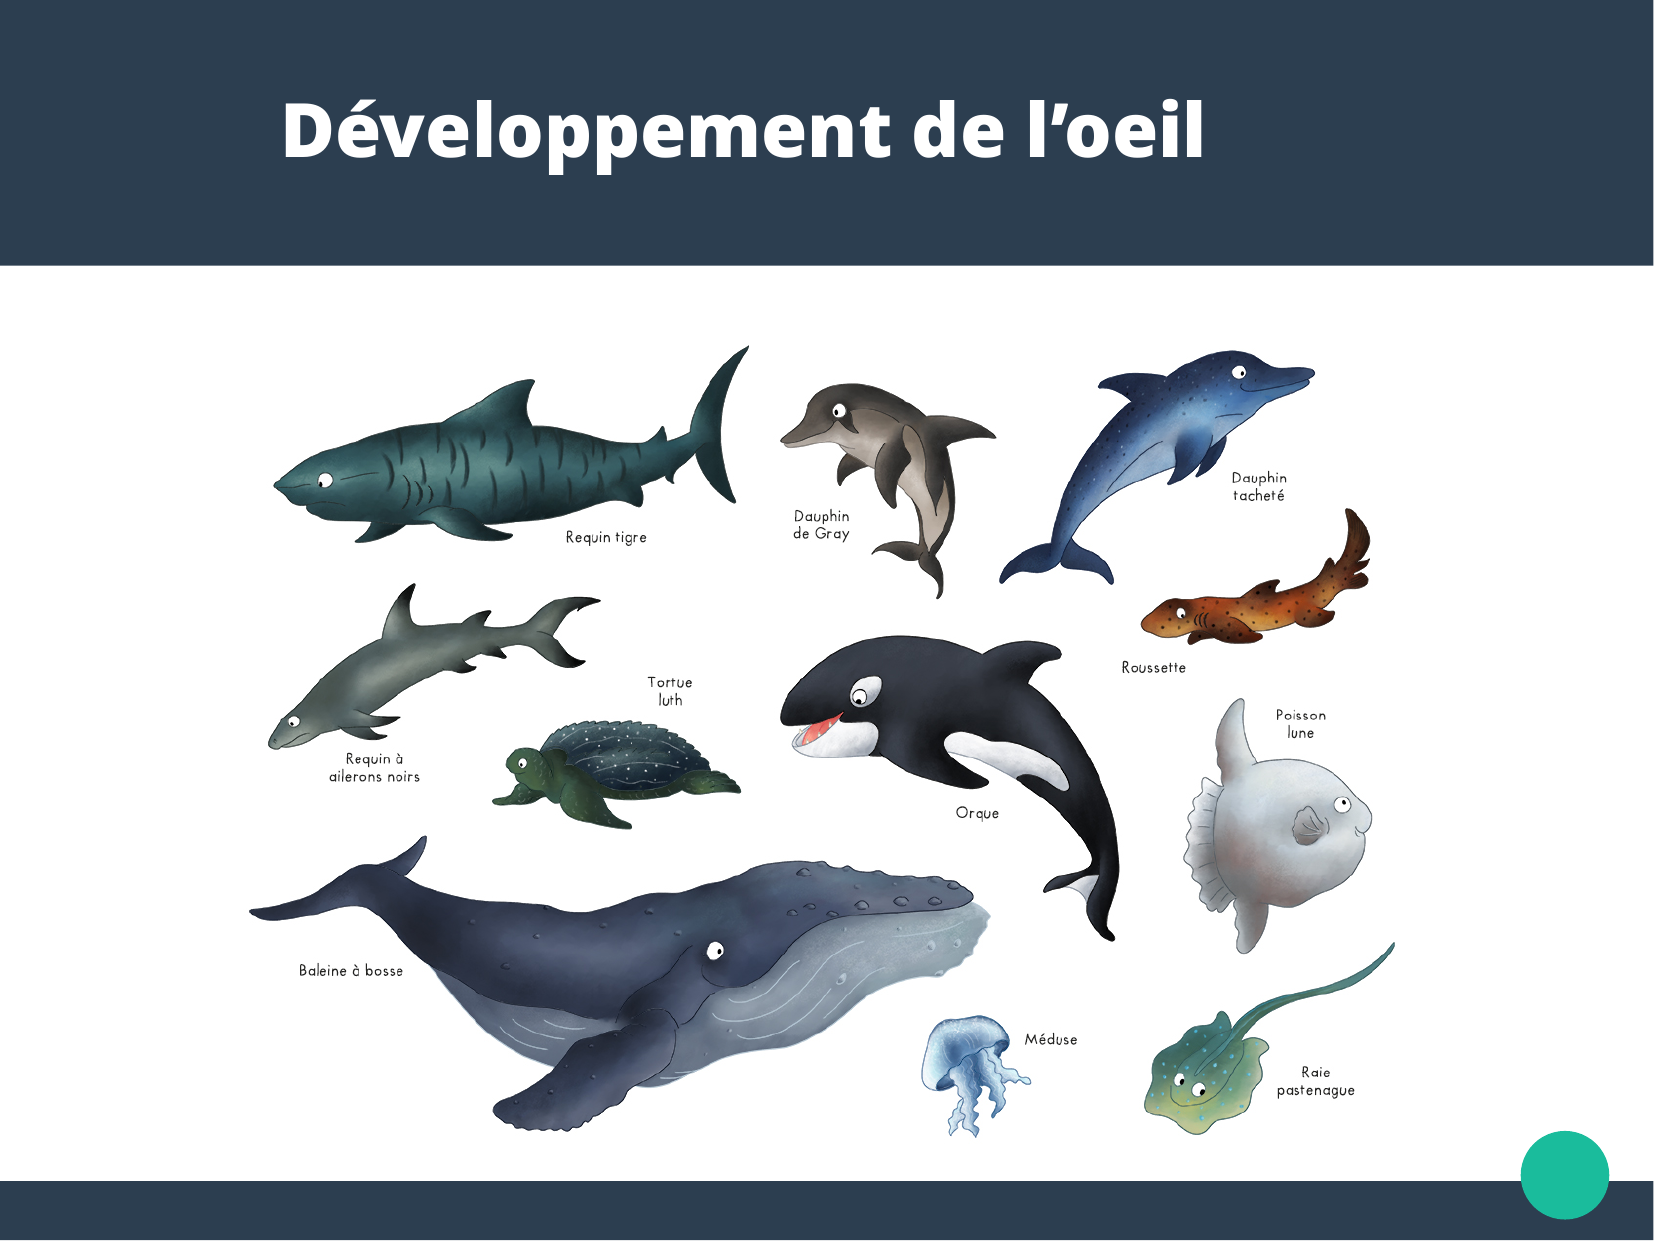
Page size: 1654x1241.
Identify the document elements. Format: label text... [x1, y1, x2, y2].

title Développement de l’oeil [59, 49, 1595, 207]
picture [242, 324, 1412, 1152]
